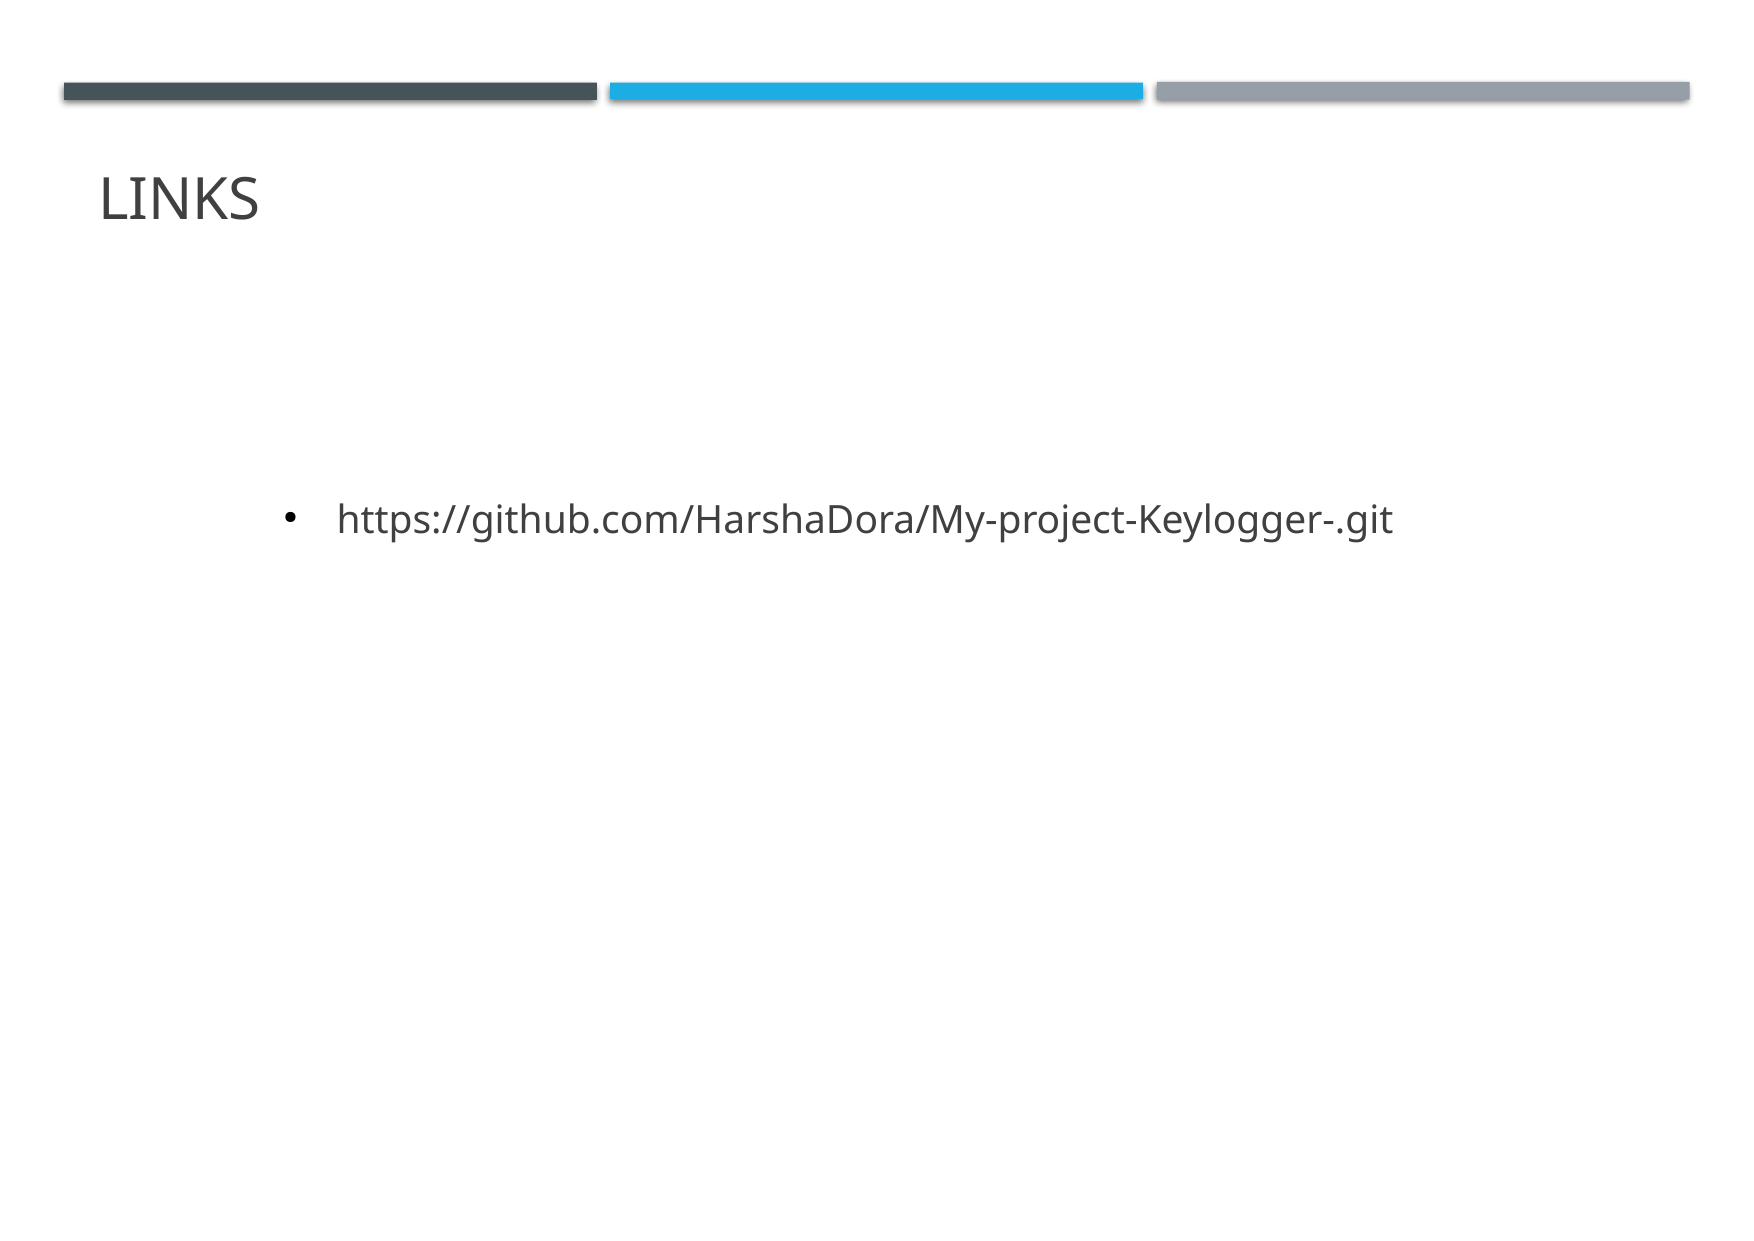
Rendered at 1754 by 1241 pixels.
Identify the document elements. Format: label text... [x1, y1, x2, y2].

list https://github.com/HarshaDora/My-project-Keylogger-.git [250, 187, 1754, 845]
title links [83, 89, 1671, 305]
